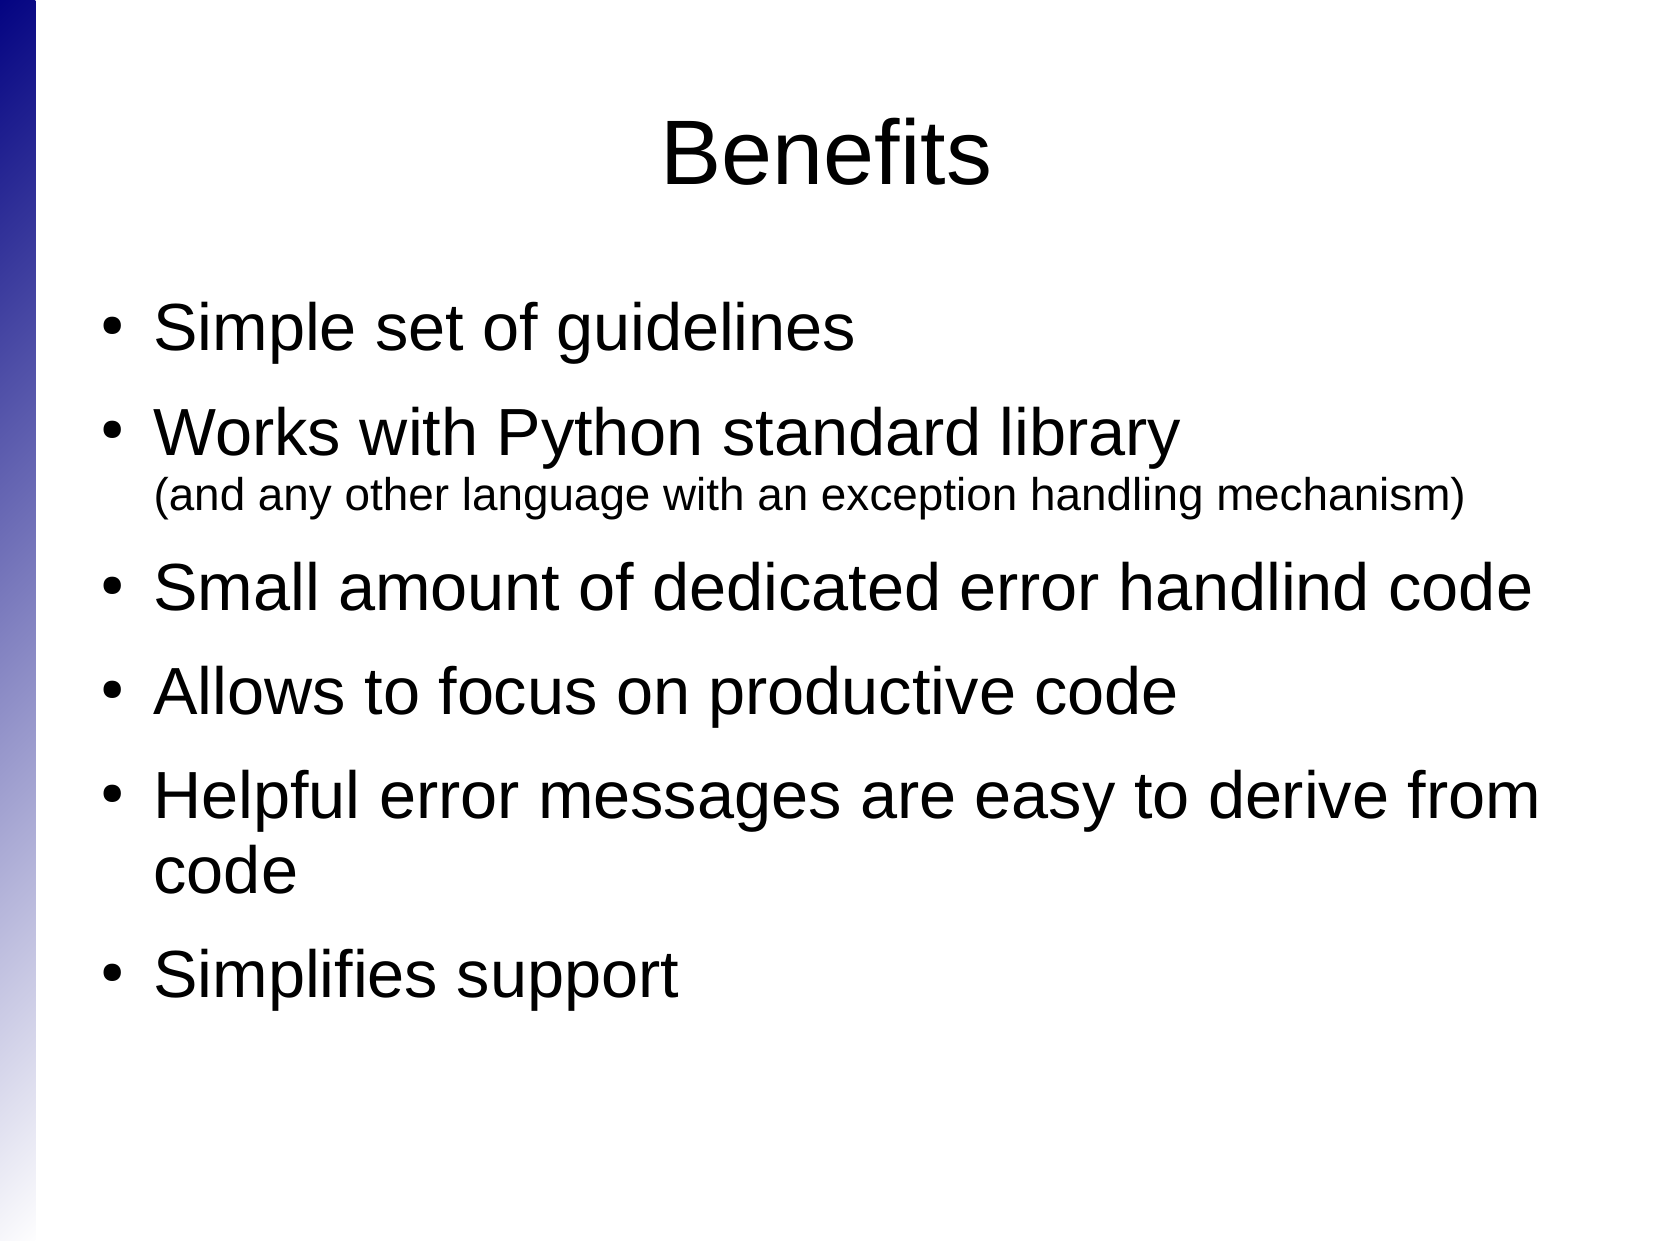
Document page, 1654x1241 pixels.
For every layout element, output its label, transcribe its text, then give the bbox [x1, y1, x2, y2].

list Simple set of guidelines Works with Python standard library (and any other language with an exception handling mechanism) Small amount of dedicated error handlind code Allows to focus on productive code Helpful error messages are easy to derive from code Simplifies support [82, 290, 1571, 1109]
title Benefits [82, 49, 1571, 257]
